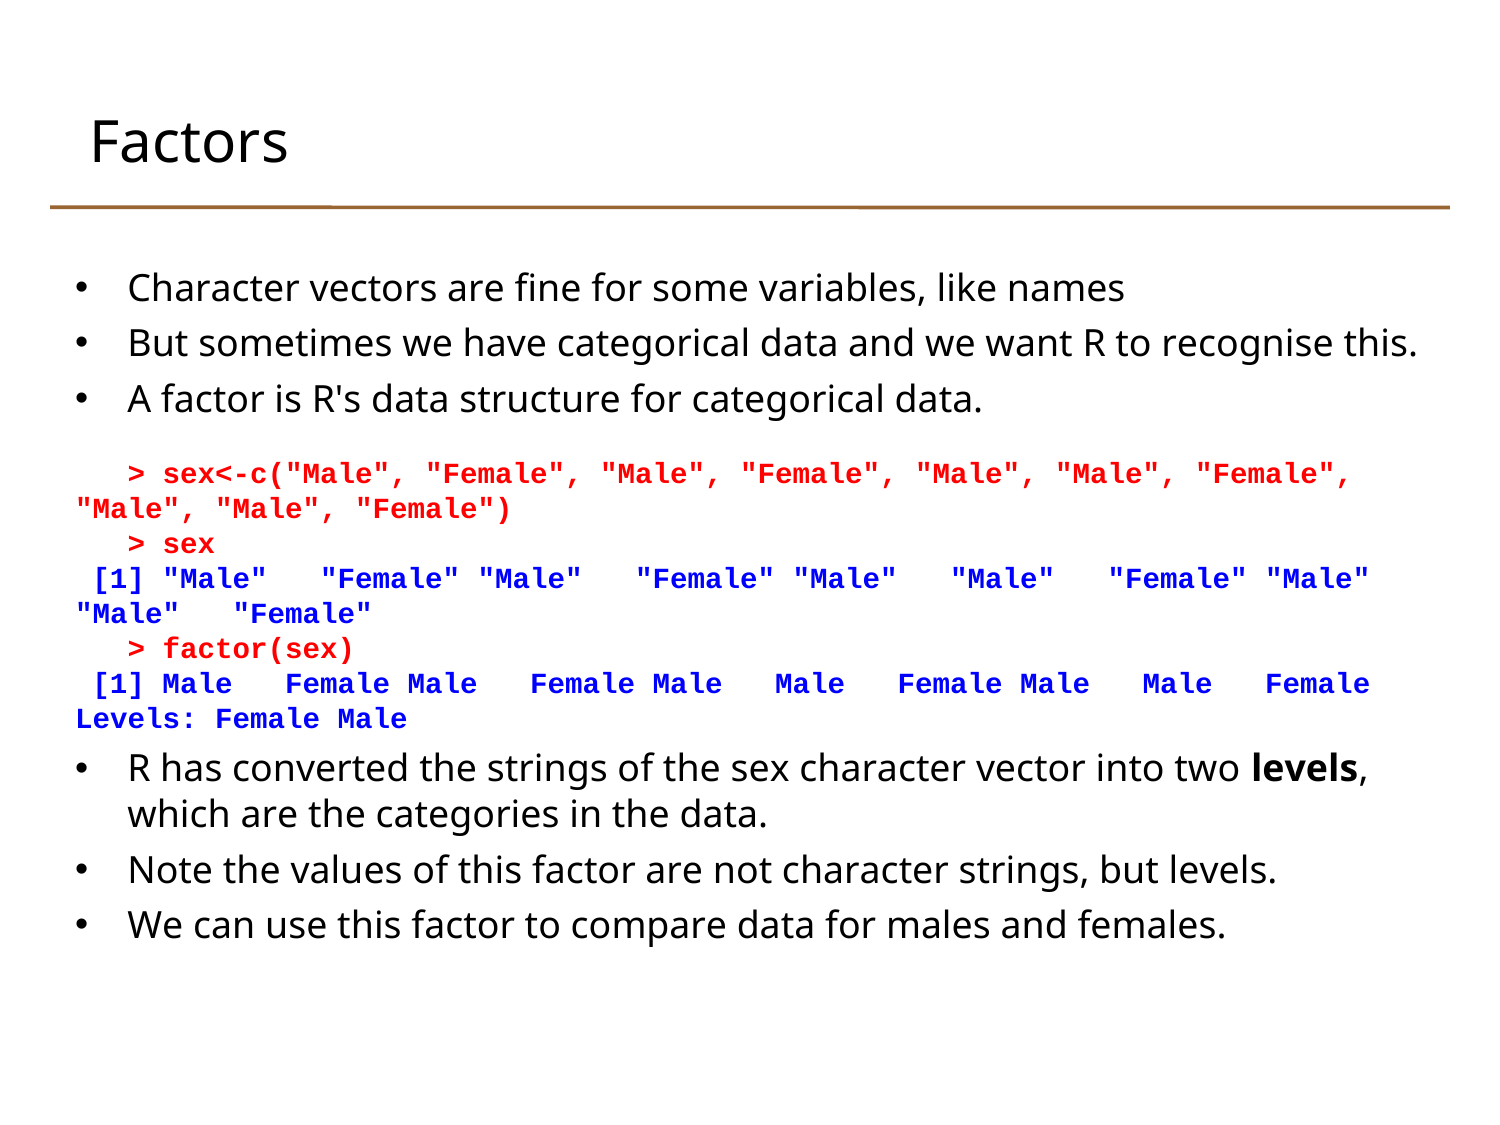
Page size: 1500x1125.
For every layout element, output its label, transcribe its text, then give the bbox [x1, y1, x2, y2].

text_box Factors [75, 44, 1425, 233]
text_box Character vectors are fine for some variables, like names But sometimes we have categorical data and we want R to recognise this. A factor is R's data structure for categorical data. > sex<-c("Male", "Female", "Male", "Female", "Male", "Male", "Female", "Male", "Male", "Female") > sex [1] "Male" "Female" "Male" "Female" "Male" "Male" "Female" "Male" "Male" "Female" > factor(sex) [1] Male Female Male Female Male Male Female Male Male Female Levels: Female Male R has converted the strings of the sex character vector into two levels, which are the categories in the data. Note the values of this factor are not character strings, but levels. We can use this factor to compare data for males and females. [75, 263, 1425, 1006]
